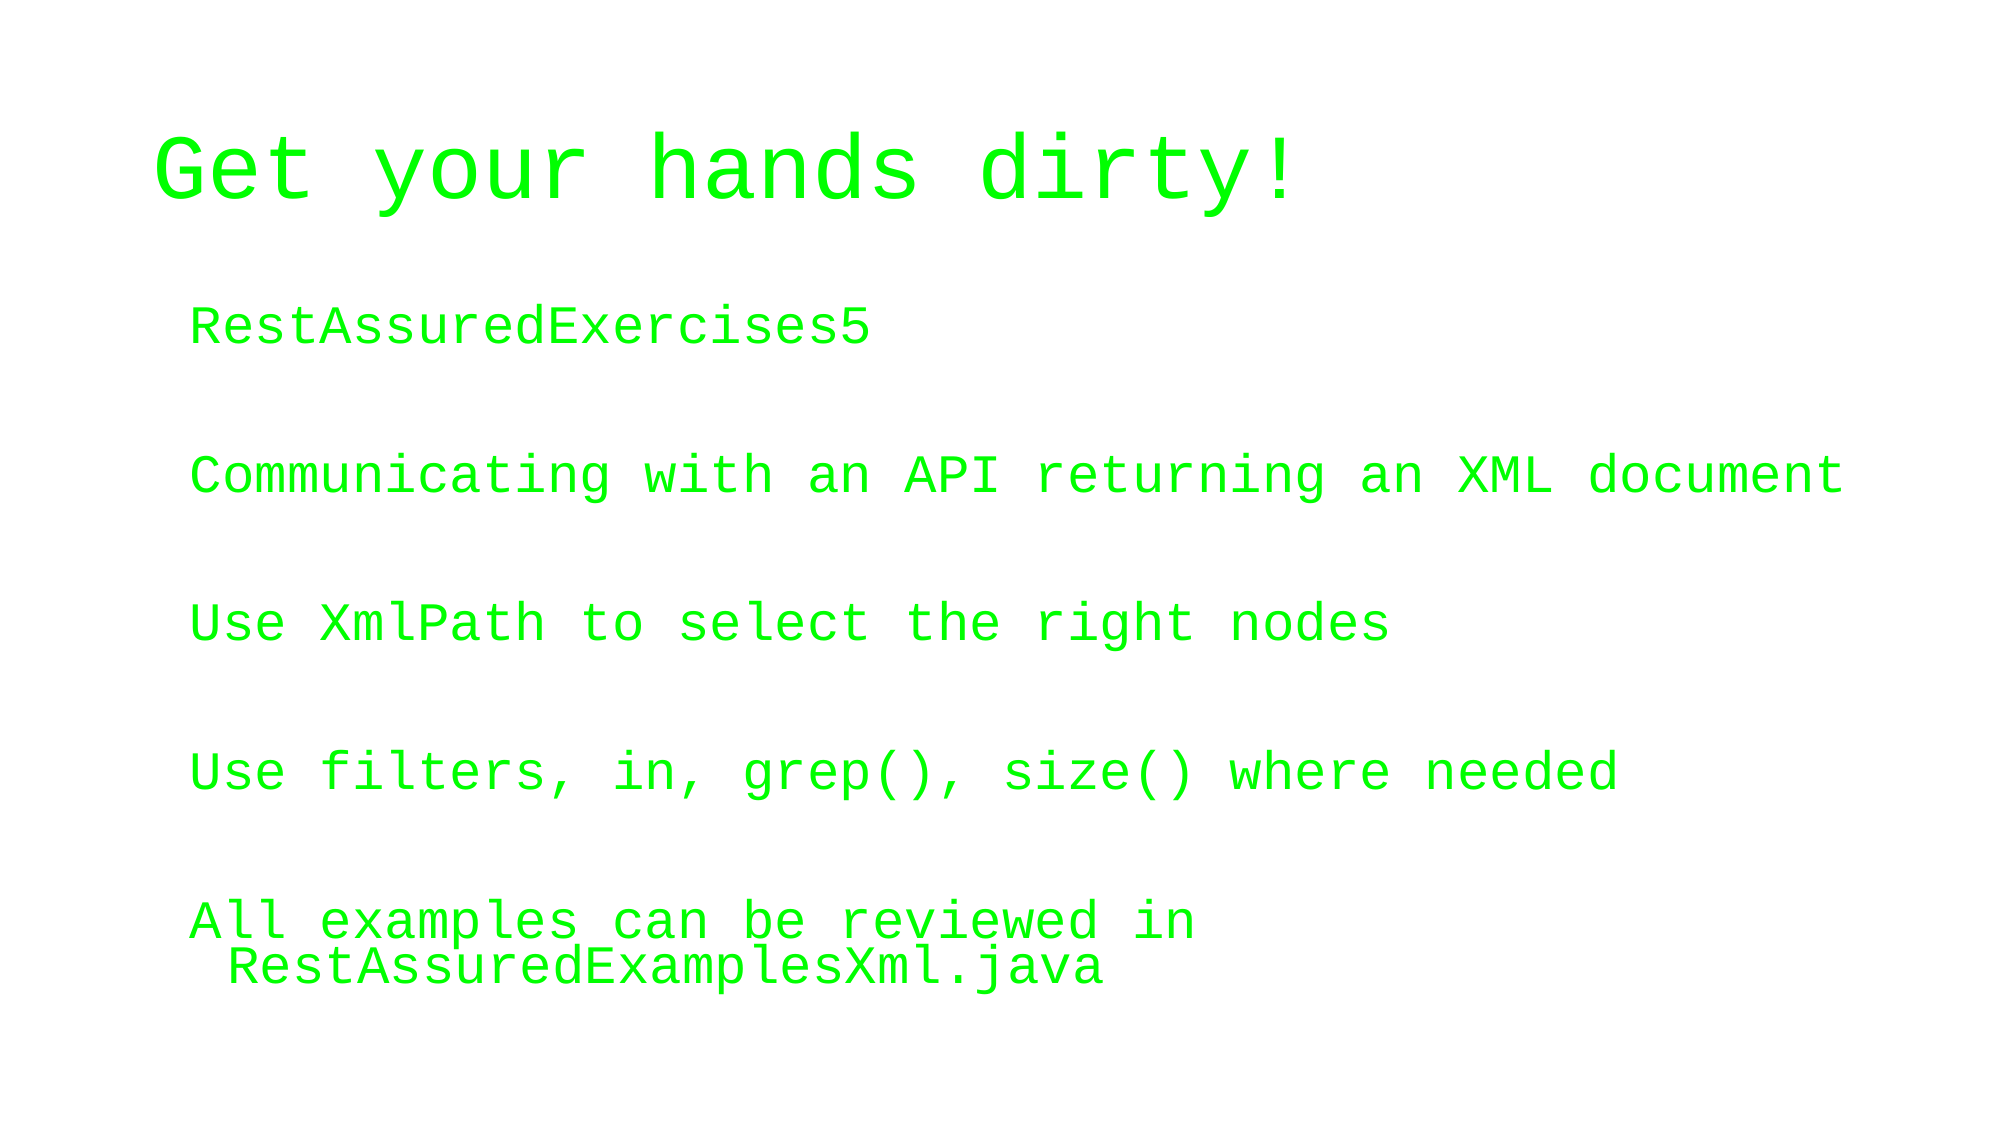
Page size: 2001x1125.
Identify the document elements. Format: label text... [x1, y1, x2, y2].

list RestAssuredExercises5 Communicating with an API returning an XML document Use XmlPath to select the right nodes Use filters, in, grep(), size() where needed All examples can be reviewed in RestAssuredExamplesXml.java [137, 299, 1863, 1014]
title Get your hands dirty! [137, 59, 1863, 278]
